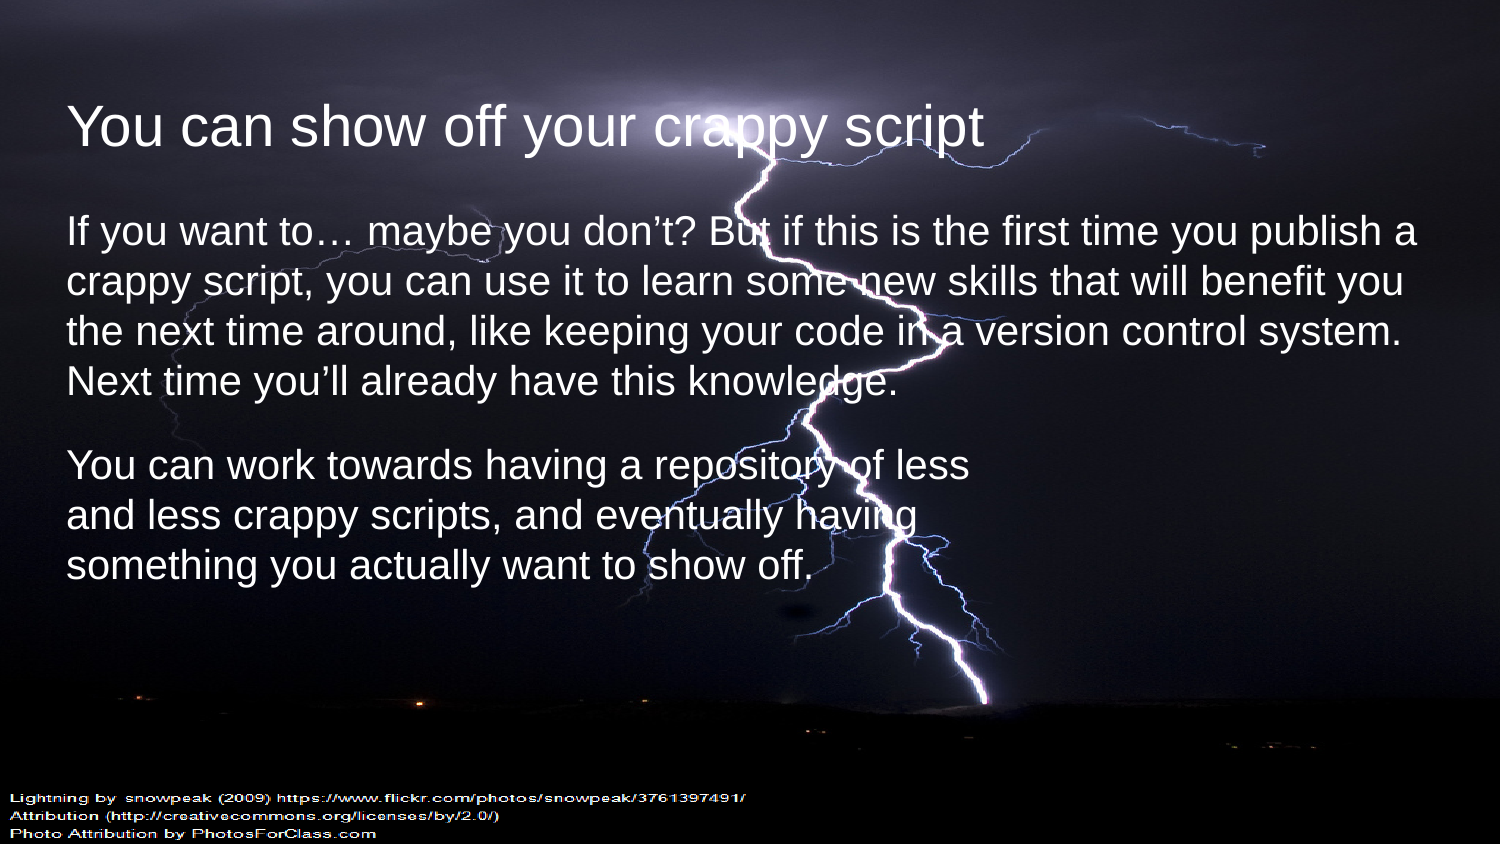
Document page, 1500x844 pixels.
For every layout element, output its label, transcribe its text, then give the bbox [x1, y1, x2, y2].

title You can show off your crappy script [51, 72, 1449, 167]
list If you want to… maybe you don’t? But if this is the first time you publish a crappy script, you can use it to learn some new skills that will benefit you the next time around, like keeping your code in a version control system. Next time you’ll already have this knowledge. You can work towards having a repository of less and less crappy scripts, and eventually having something you actually want to show off. [51, 189, 1449, 750]
picture [0, 0, 1500, 844]
